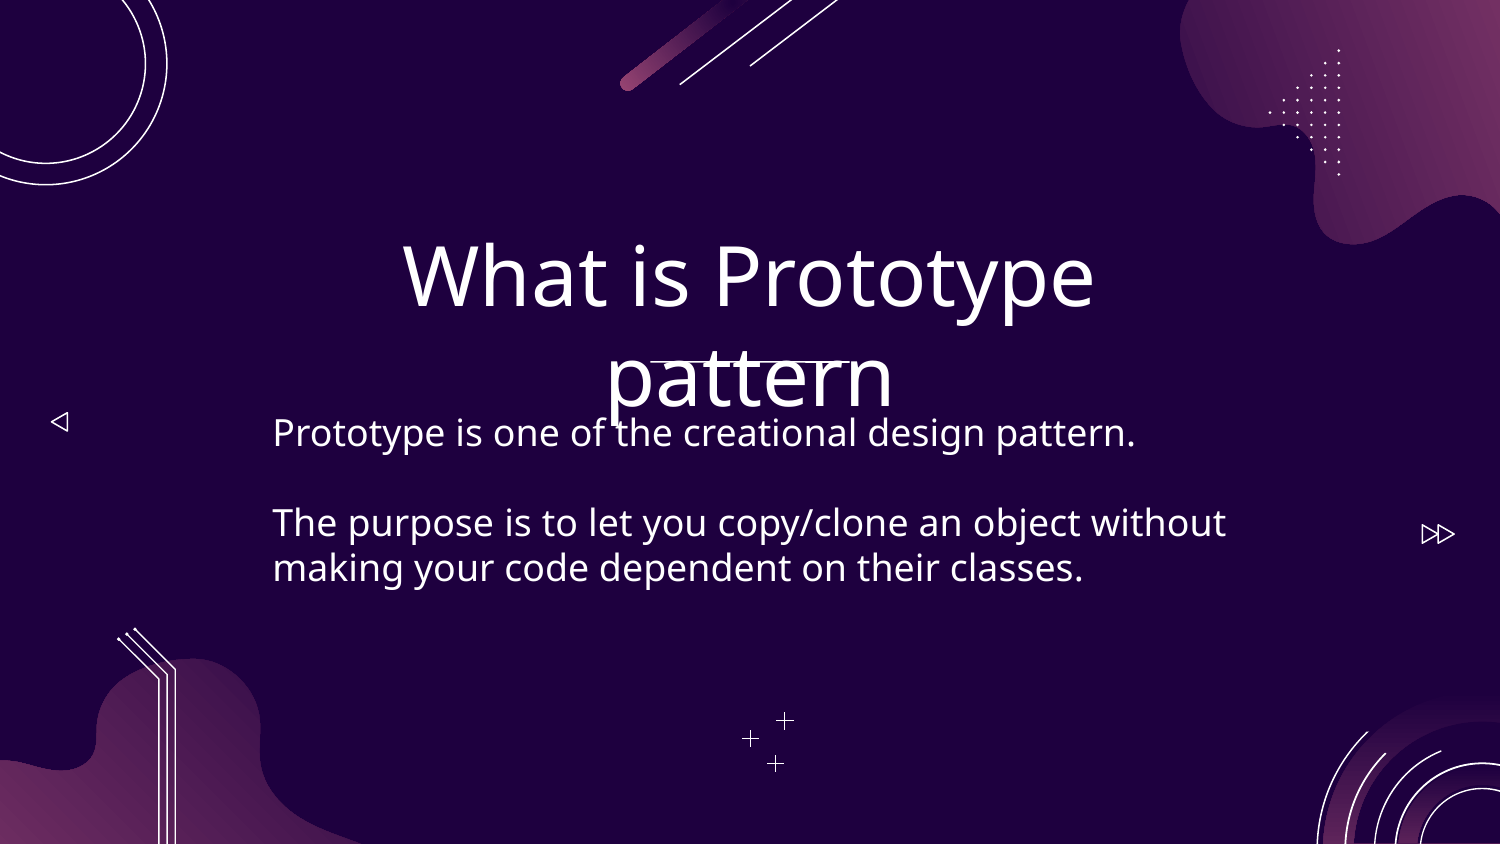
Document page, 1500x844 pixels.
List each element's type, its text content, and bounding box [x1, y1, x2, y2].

text_box [776, 712, 794, 730]
text_box [133, 627, 176, 844]
text_box [742, 730, 759, 747]
text_box What is Prototype pattern [257, 207, 1243, 348]
text_box Prototype is one of the creational design pattern. The purpose is to let you copy/clone an object without making your code dependent on their classes. [257, 393, 1243, 601]
text_box [767, 755, 784, 772]
text_box [116, 637, 160, 844]
text_box [124, 632, 168, 844]
